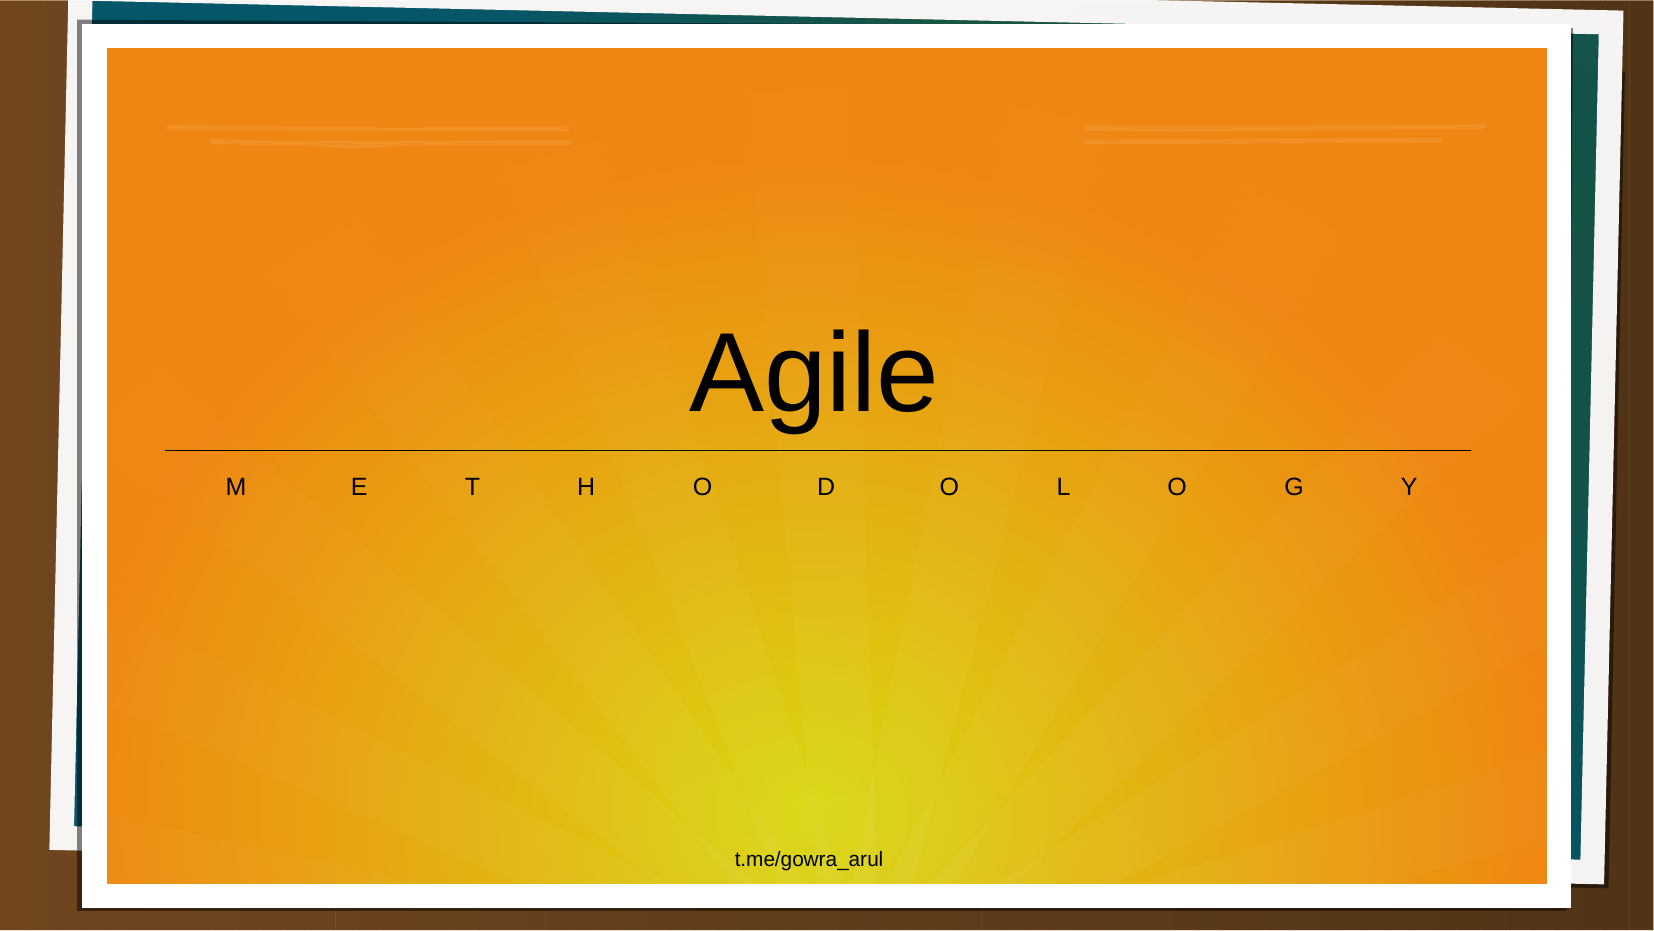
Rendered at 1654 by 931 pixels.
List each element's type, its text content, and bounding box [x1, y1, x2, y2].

text_box t.me/gowra_arul [720, 840, 1018, 897]
subtitle Agile M E T H O D O L O G Y [150, 114, 1479, 706]
